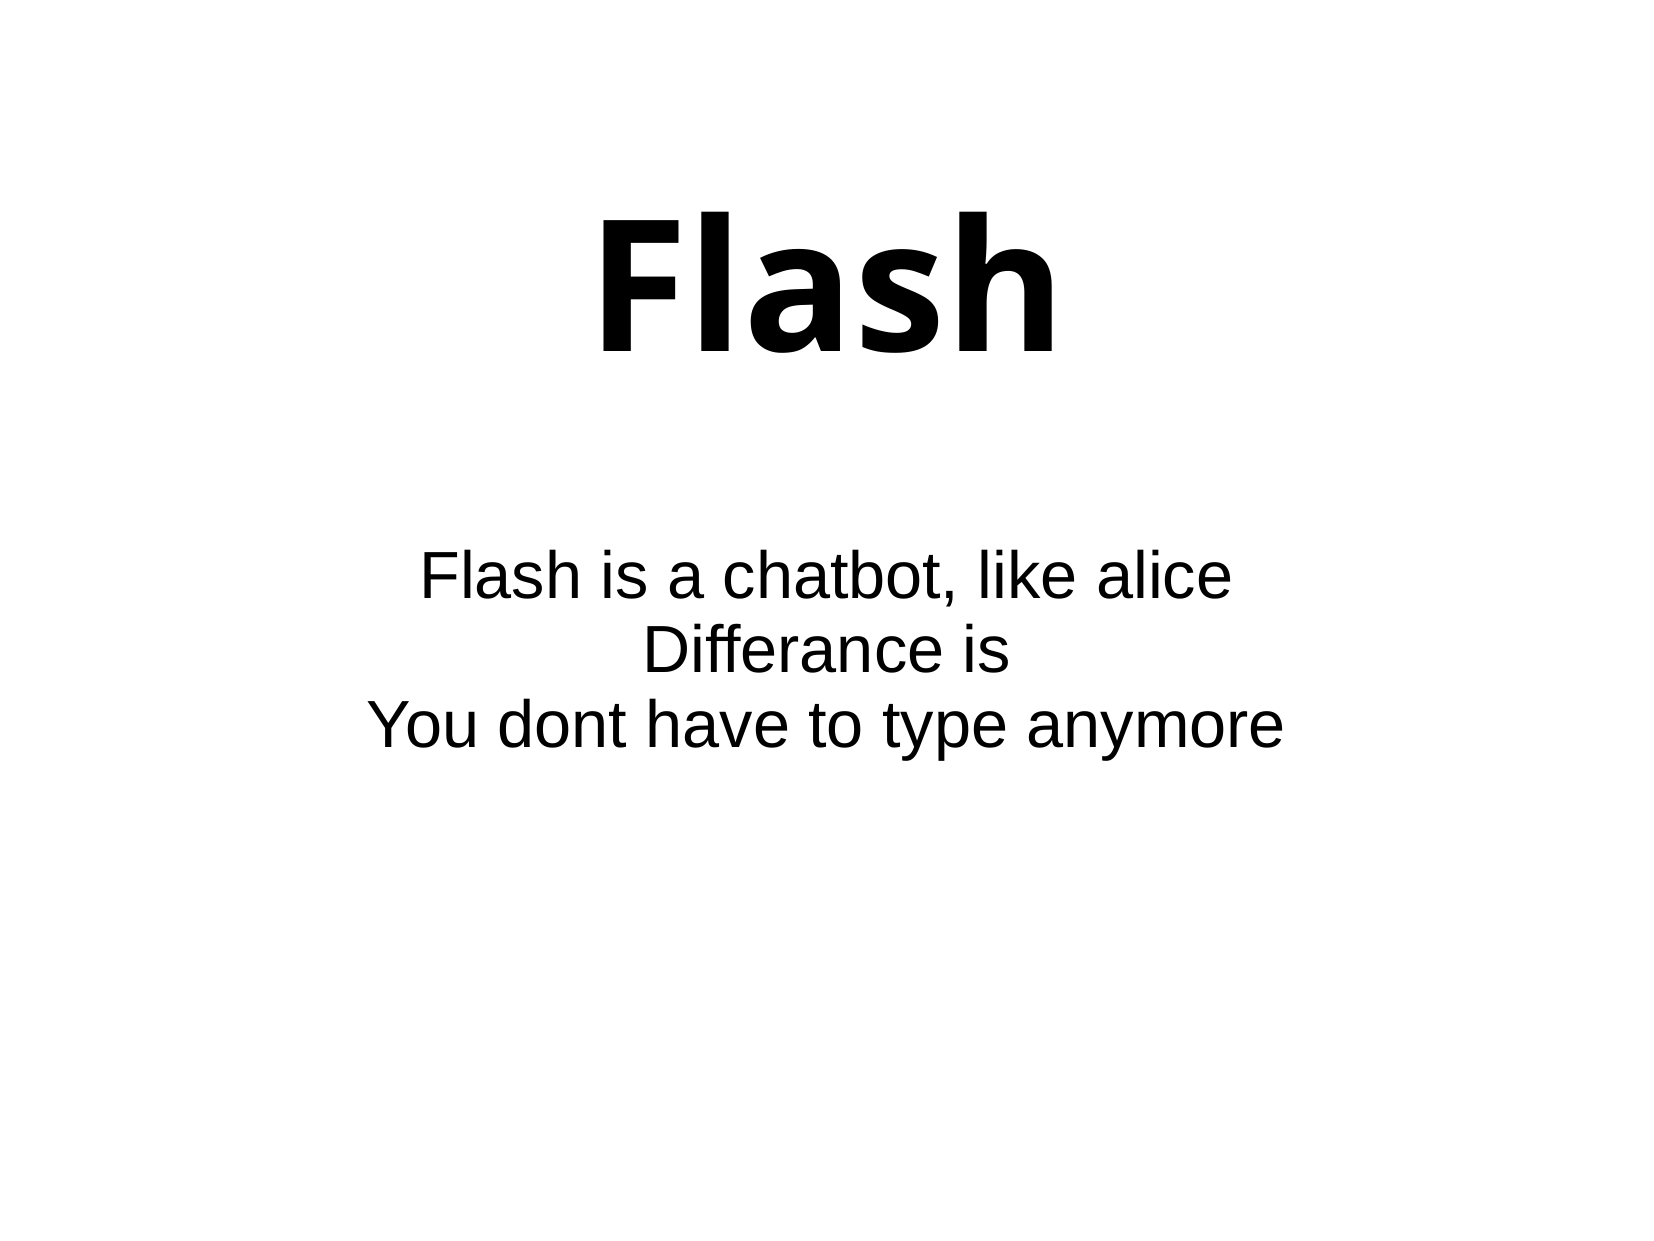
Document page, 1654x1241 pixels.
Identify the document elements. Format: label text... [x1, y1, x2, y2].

title Flash [82, 129, 1571, 290]
subtitle Flash is a chatbot, like alice Differance is You dont have to type anymore [82, 290, 1571, 1010]
